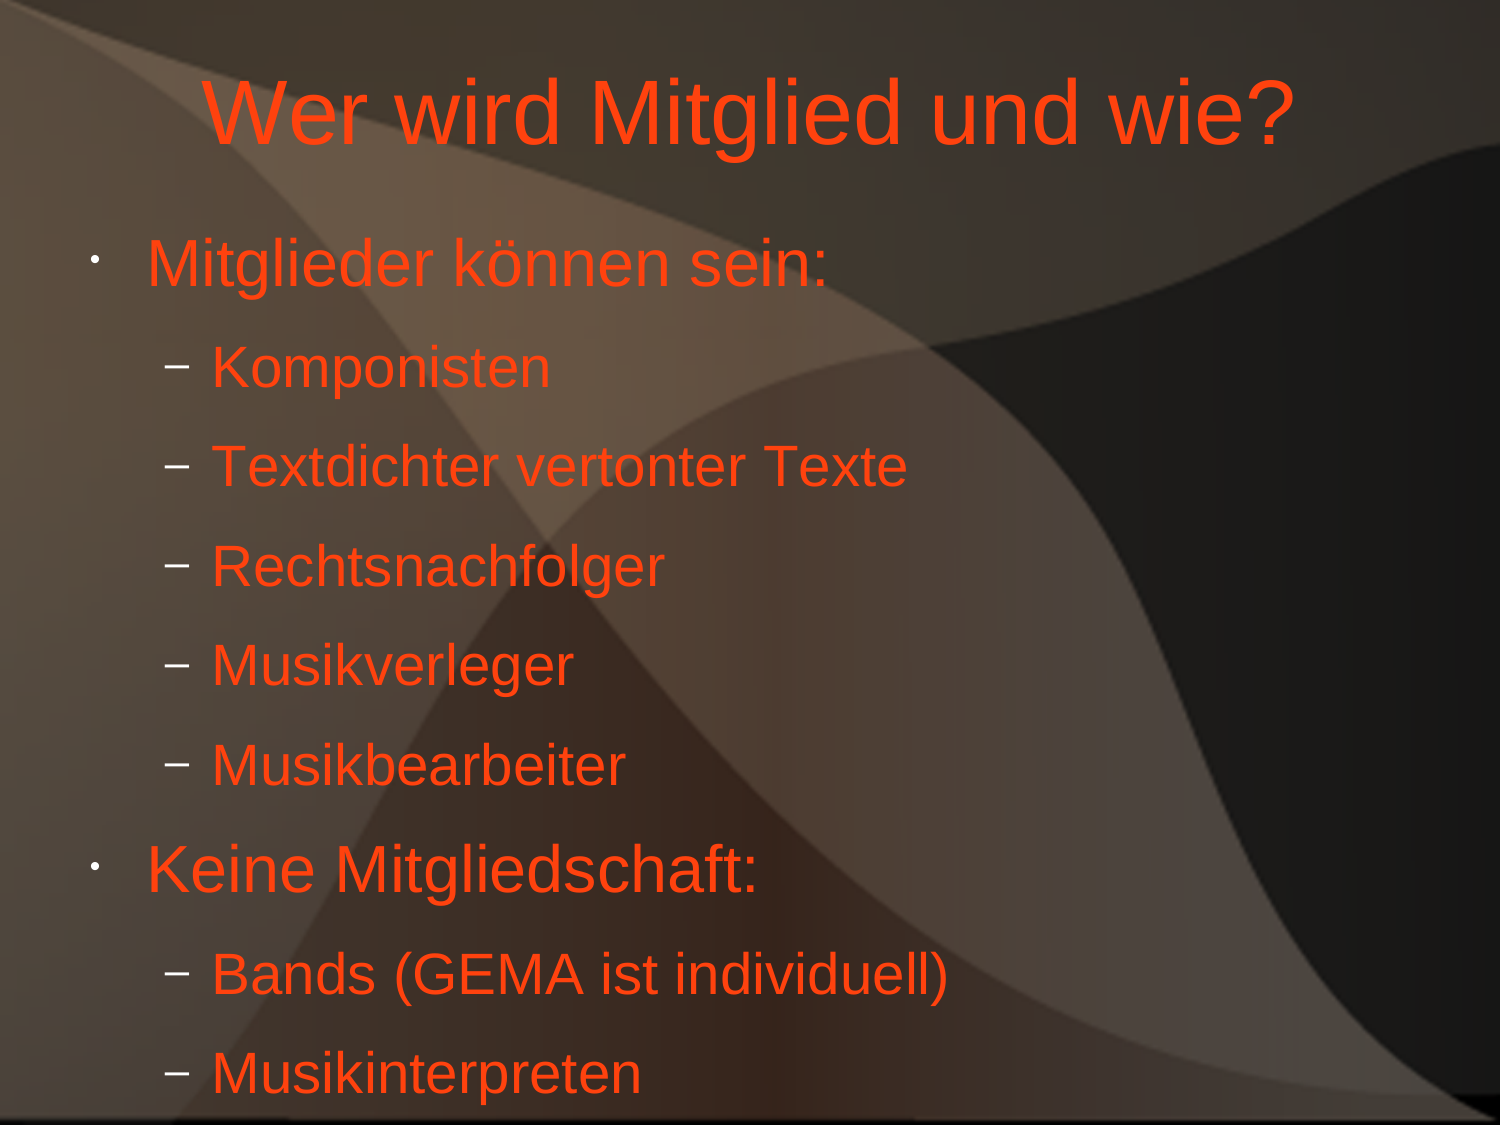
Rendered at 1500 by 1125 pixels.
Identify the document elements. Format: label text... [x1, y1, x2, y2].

list Mitglieder können sein: Komponisten Textdichter vertonter Texte Rechtsnachfolger Musikverleger Musikbearbeiter Keine Mitgliedschaft: Bands (GEMA ist individuell) Musikinterpreten [75, 211, 1425, 1125]
title Wer wird Mitglied und wie? [75, 45, 1425, 211]
picture [0, 0, 1500, 1125]
